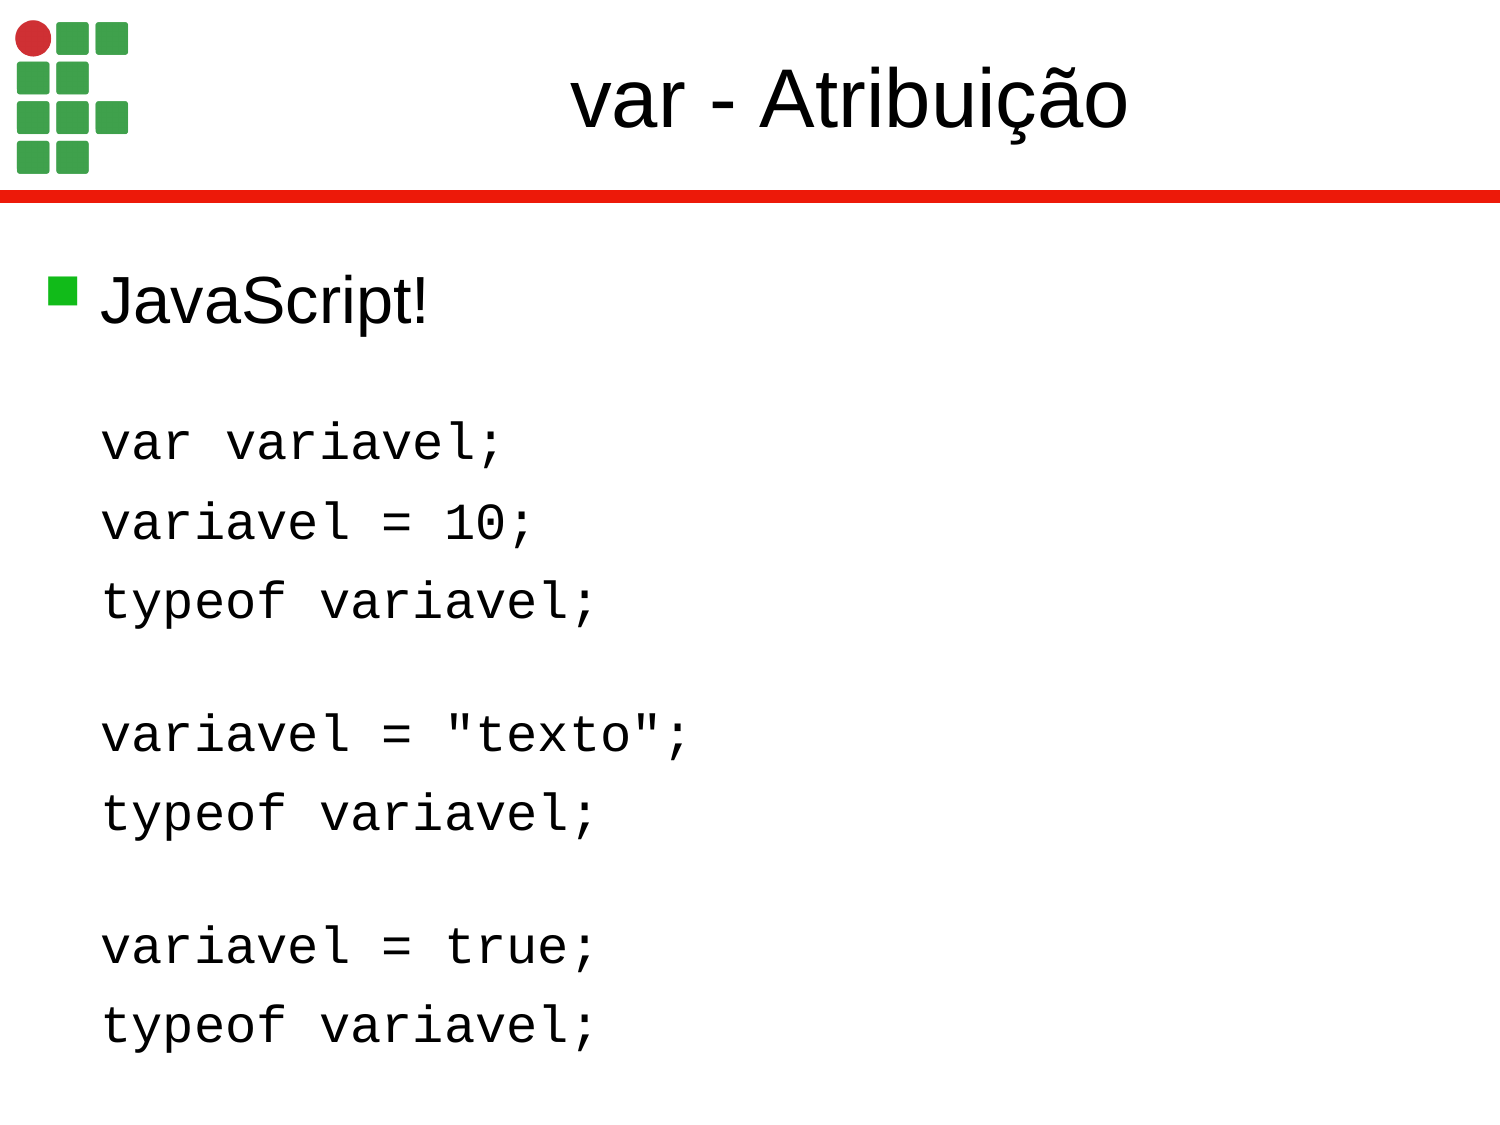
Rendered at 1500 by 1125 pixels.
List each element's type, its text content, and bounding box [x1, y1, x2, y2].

list JavaScript! var variavel; variavel = 10; typeof variavel; variavel = "texto"; typeof variavel; variavel = true; typeof variavel; [29, 207, 1471, 1087]
picture [14, 16, 130, 178]
title var - Atribuição [230, 0, 1471, 202]
